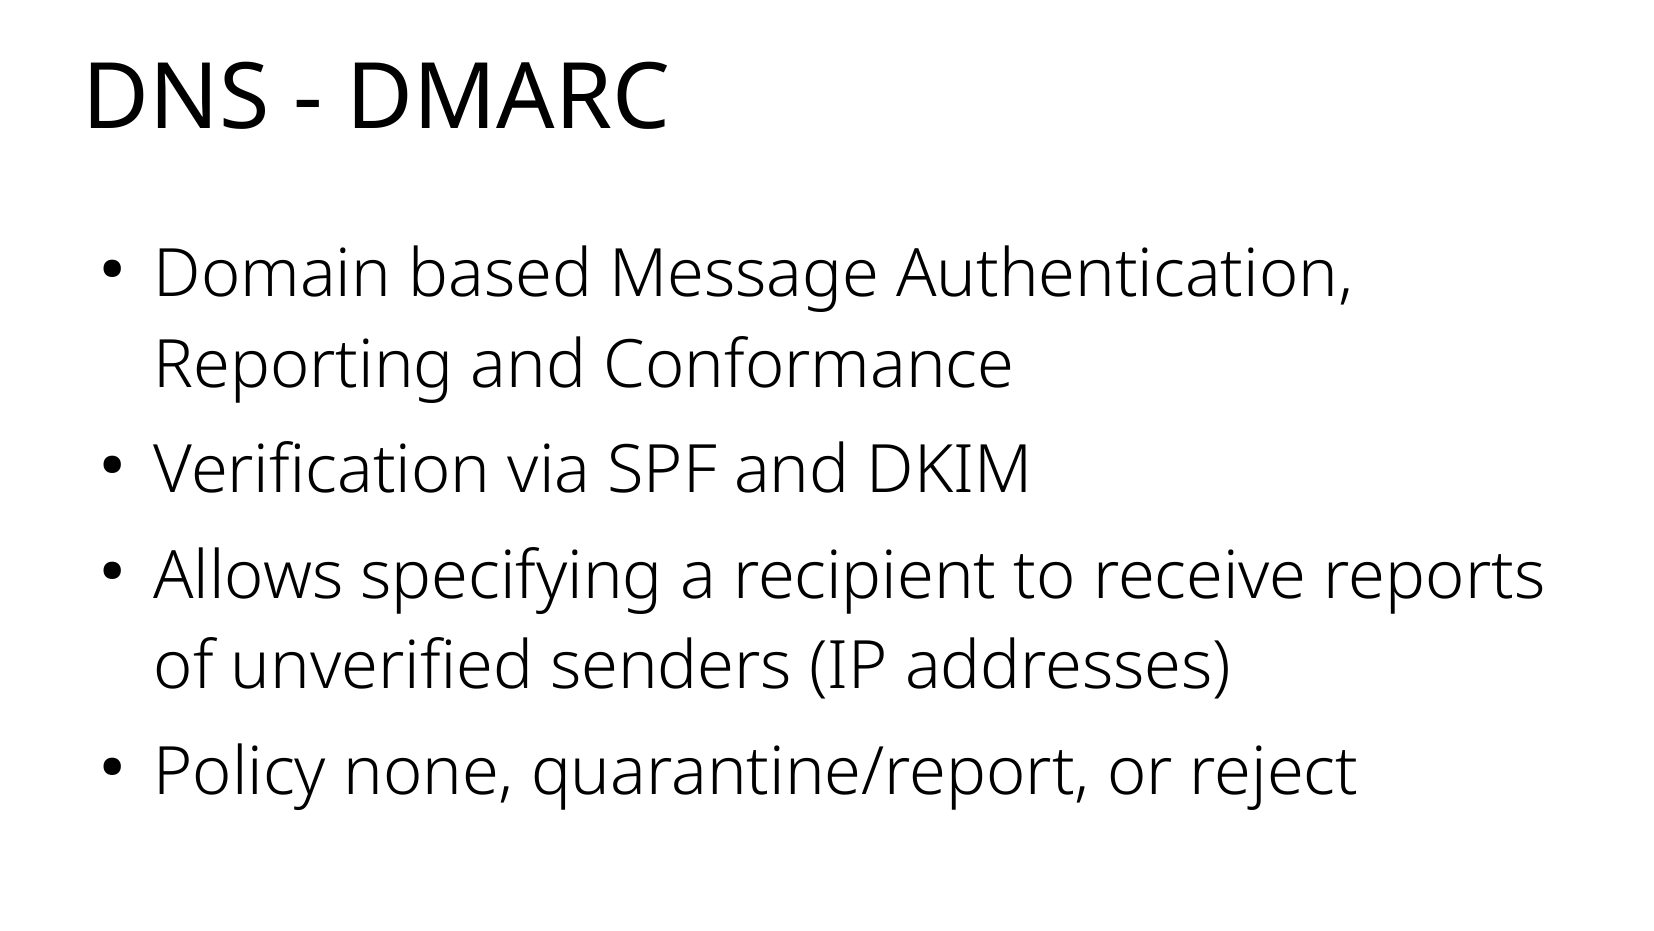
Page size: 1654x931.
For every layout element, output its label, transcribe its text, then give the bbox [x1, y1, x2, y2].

title DNS - DMARC [82, 37, 1571, 150]
list Domain based Message Authentication, Reporting and Conformance Verification via SPF and DKIM Allows specifying a recipient to receive reports of unverified senders (IP addresses) Policy none, quarantine/report, or reject [82, 224, 1571, 825]
